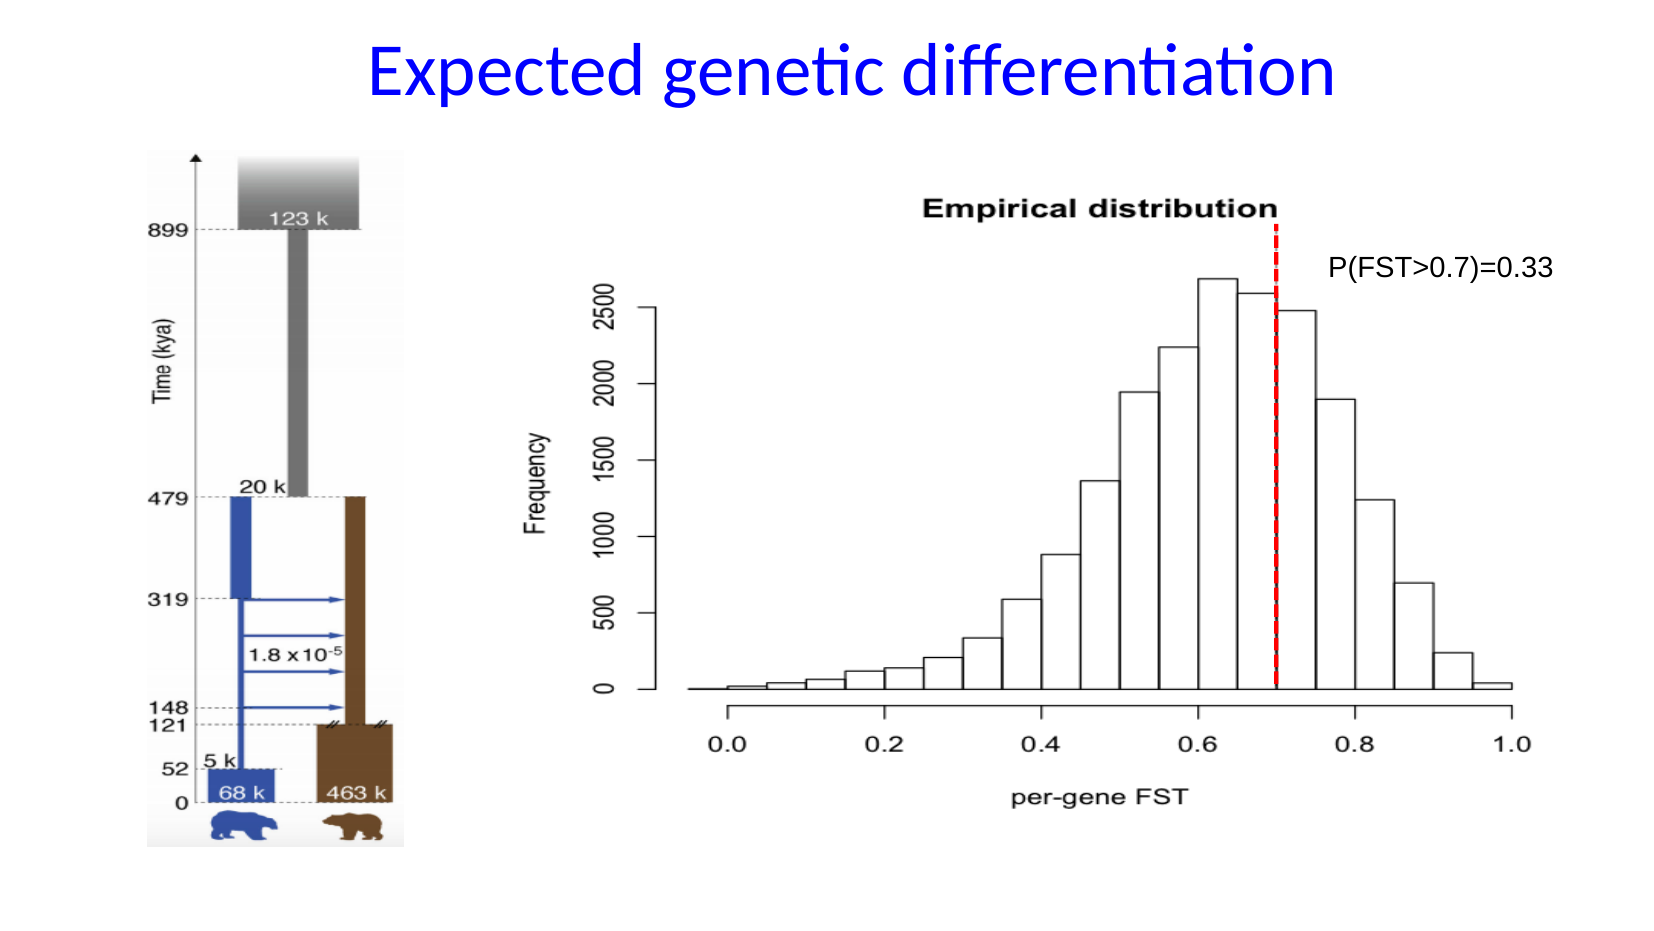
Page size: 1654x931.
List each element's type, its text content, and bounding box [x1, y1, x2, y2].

picture [518, 182, 1548, 818]
text_box P(FST>0.7)=0.33 [1313, 241, 1569, 291]
picture [147, 147, 404, 847]
title Expected genetic differentiation [108, 2, 1597, 126]
